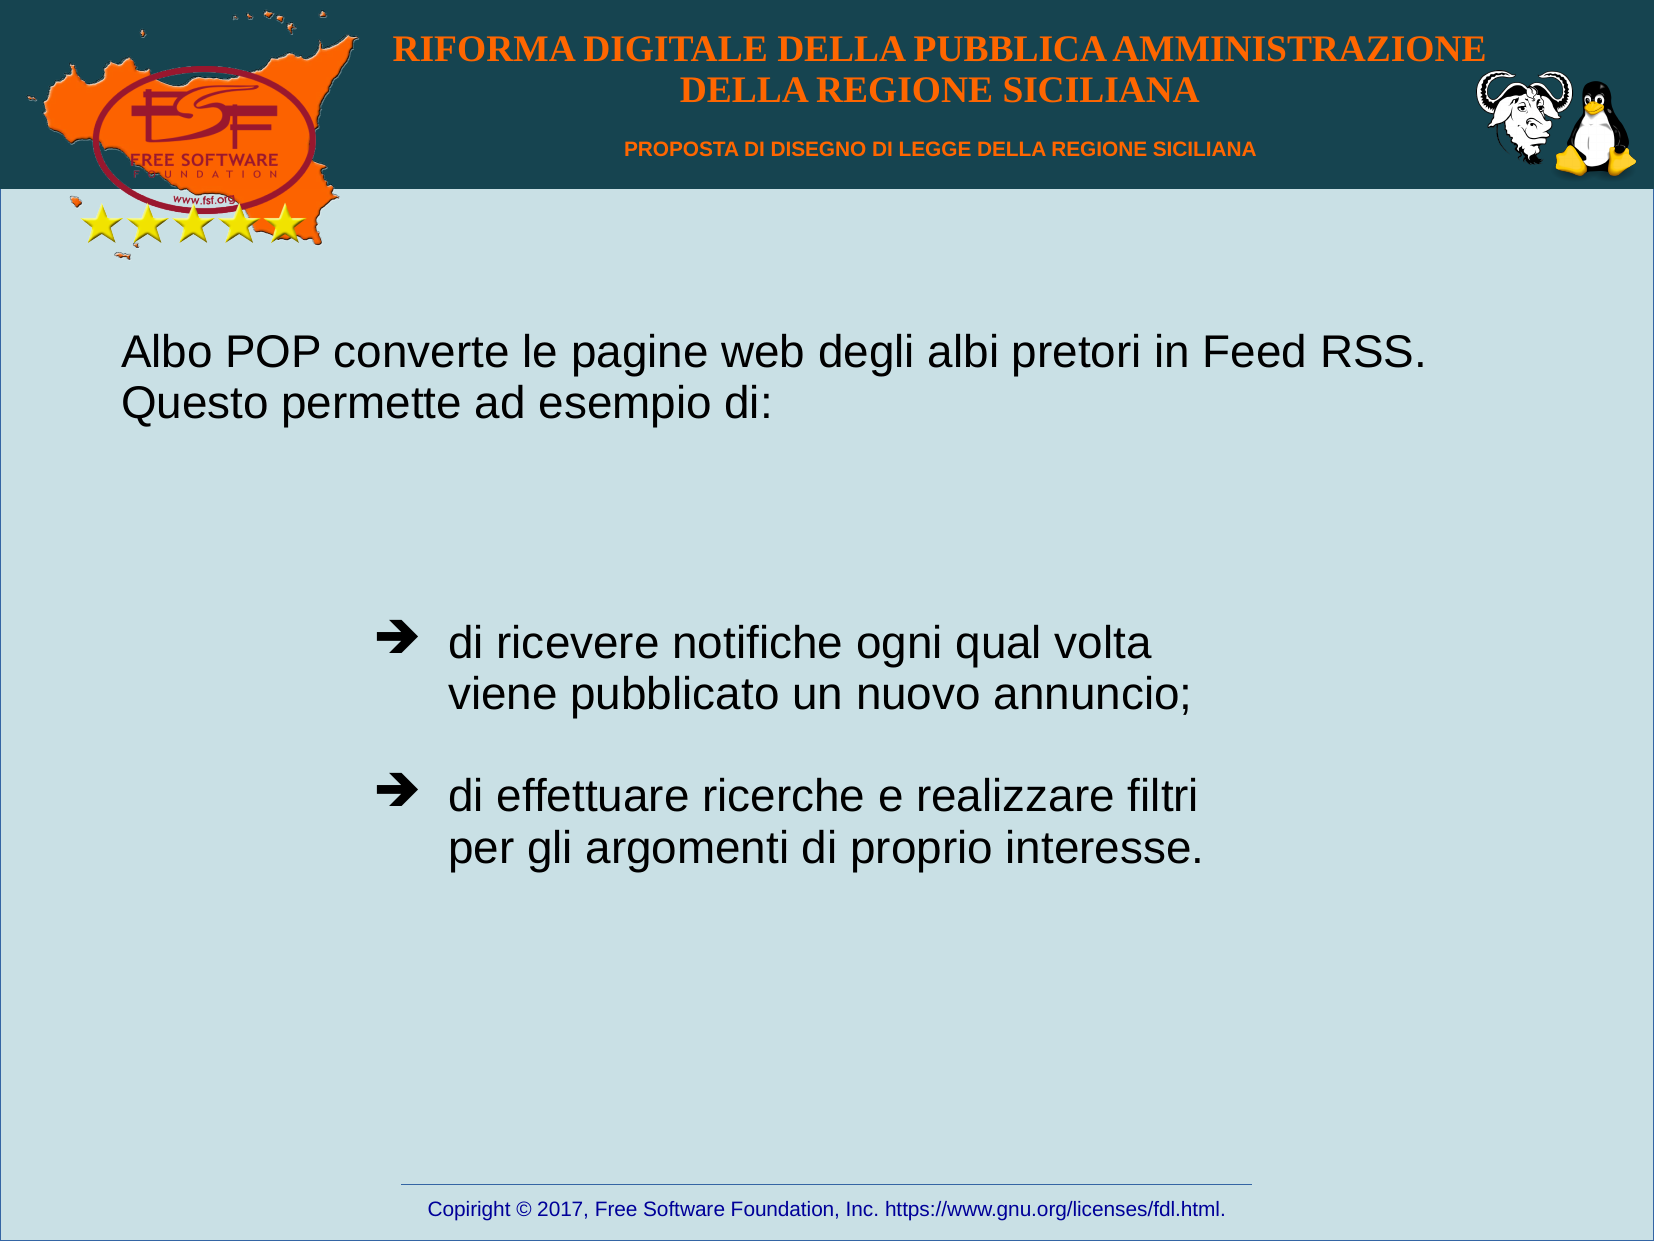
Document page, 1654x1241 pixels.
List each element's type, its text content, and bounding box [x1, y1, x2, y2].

text_box Albo POP converte le pagine web degli albi pretori in Feed RSS. Questo permette ad esempio di: [106, 318, 1583, 485]
picture [18, 0, 362, 306]
text_box di ricevere notifiche ogni qual volta viene pubblicato un nuovo annuncio; di effettuare ricerche e realizzare filtri per gli argomenti di proprio interesse. [358, 609, 1289, 886]
picture [1476, 70, 1636, 182]
